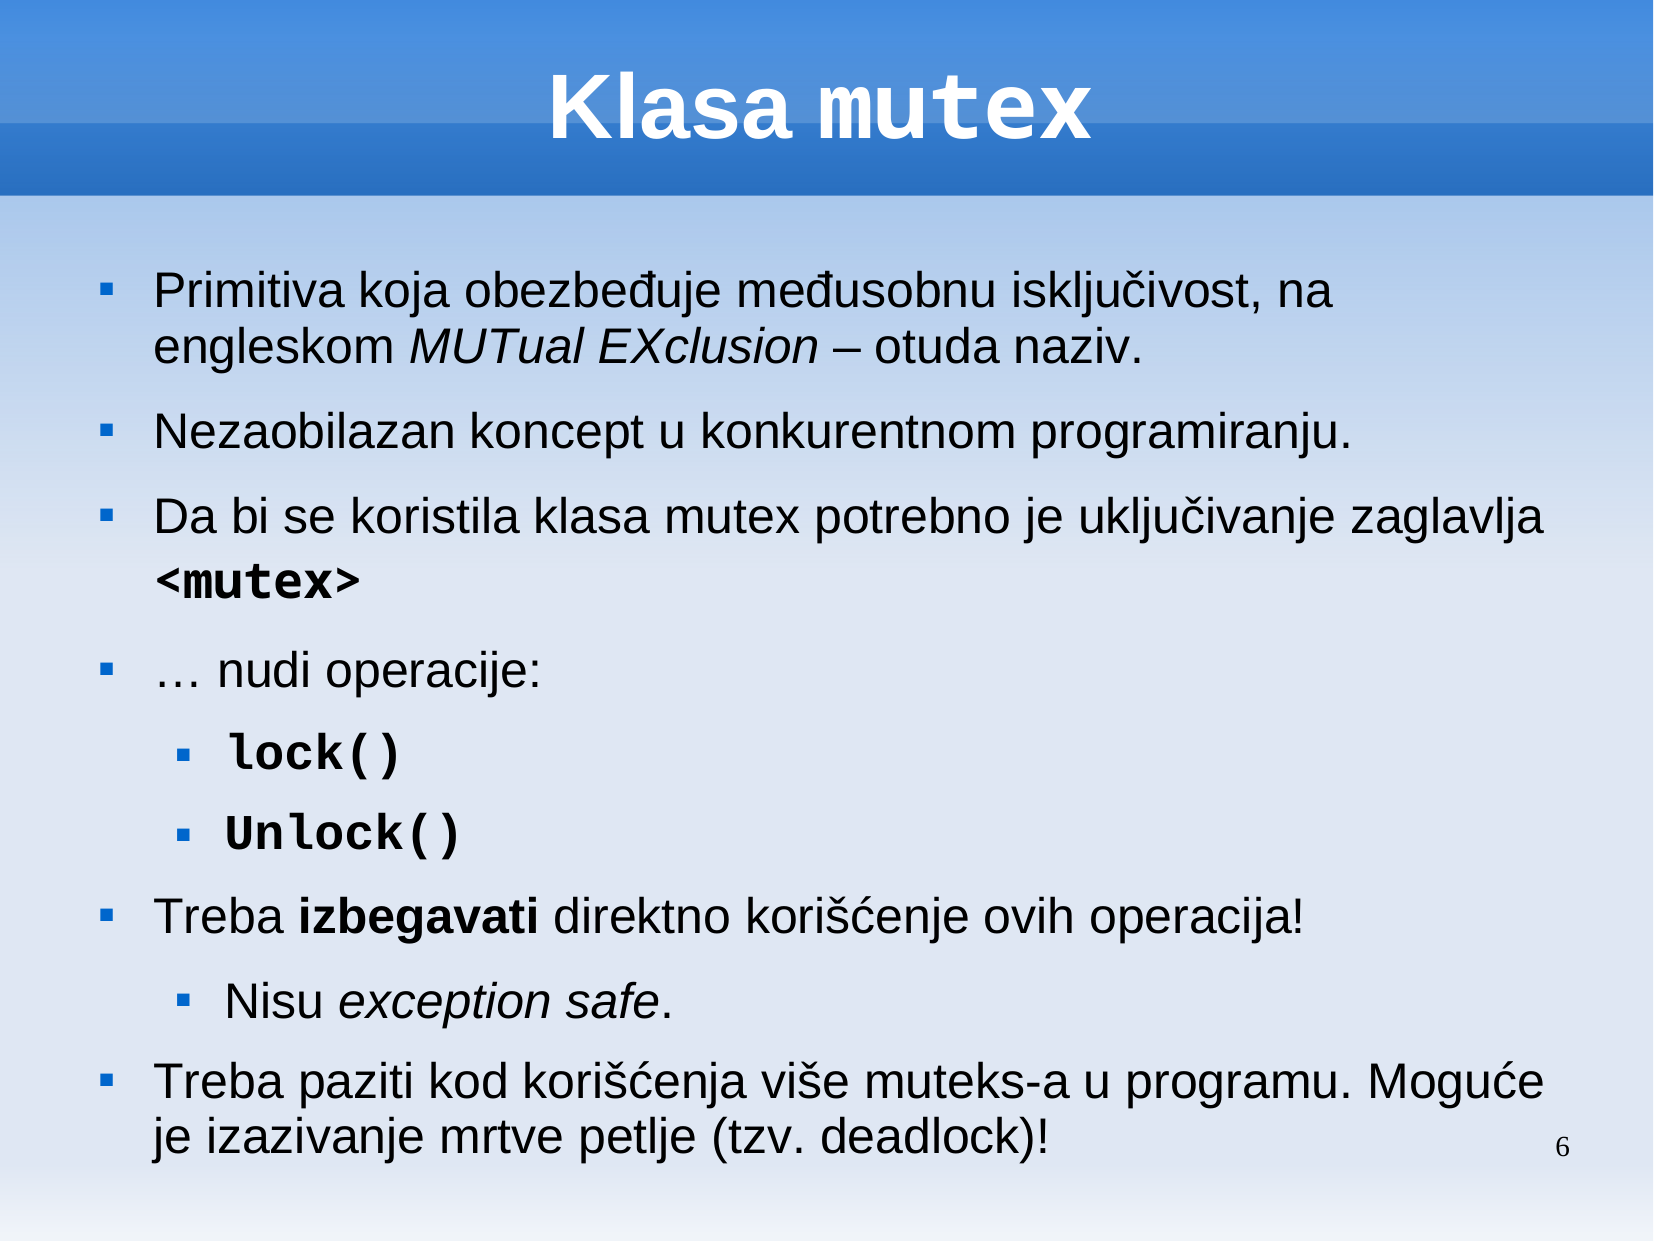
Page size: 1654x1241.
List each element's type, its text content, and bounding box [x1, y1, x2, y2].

picture [0, 0, 1654, 1241]
title Klasa mutex [76, 0, 1565, 208]
list Primitiva koja obezbeđuje međusobnu isključivost, na engleskom MUTual EXclusion – otuda naziv. Nezaobilazan koncept u konkurentnom programiranju. Da bi se koristila klasa mutex potrebno je uključivanje zaglavlja <mutex> … nudi operacije: lock() Unlock() Treba izbegavati direktno korišćenje ovih operacija! Nisu exception safe. Treba paziti kod korišćenja više muteks-a u programu. Moguće je izazivanje mrtve petlje (tzv. deadlock)! [82, 262, 1571, 1161]
